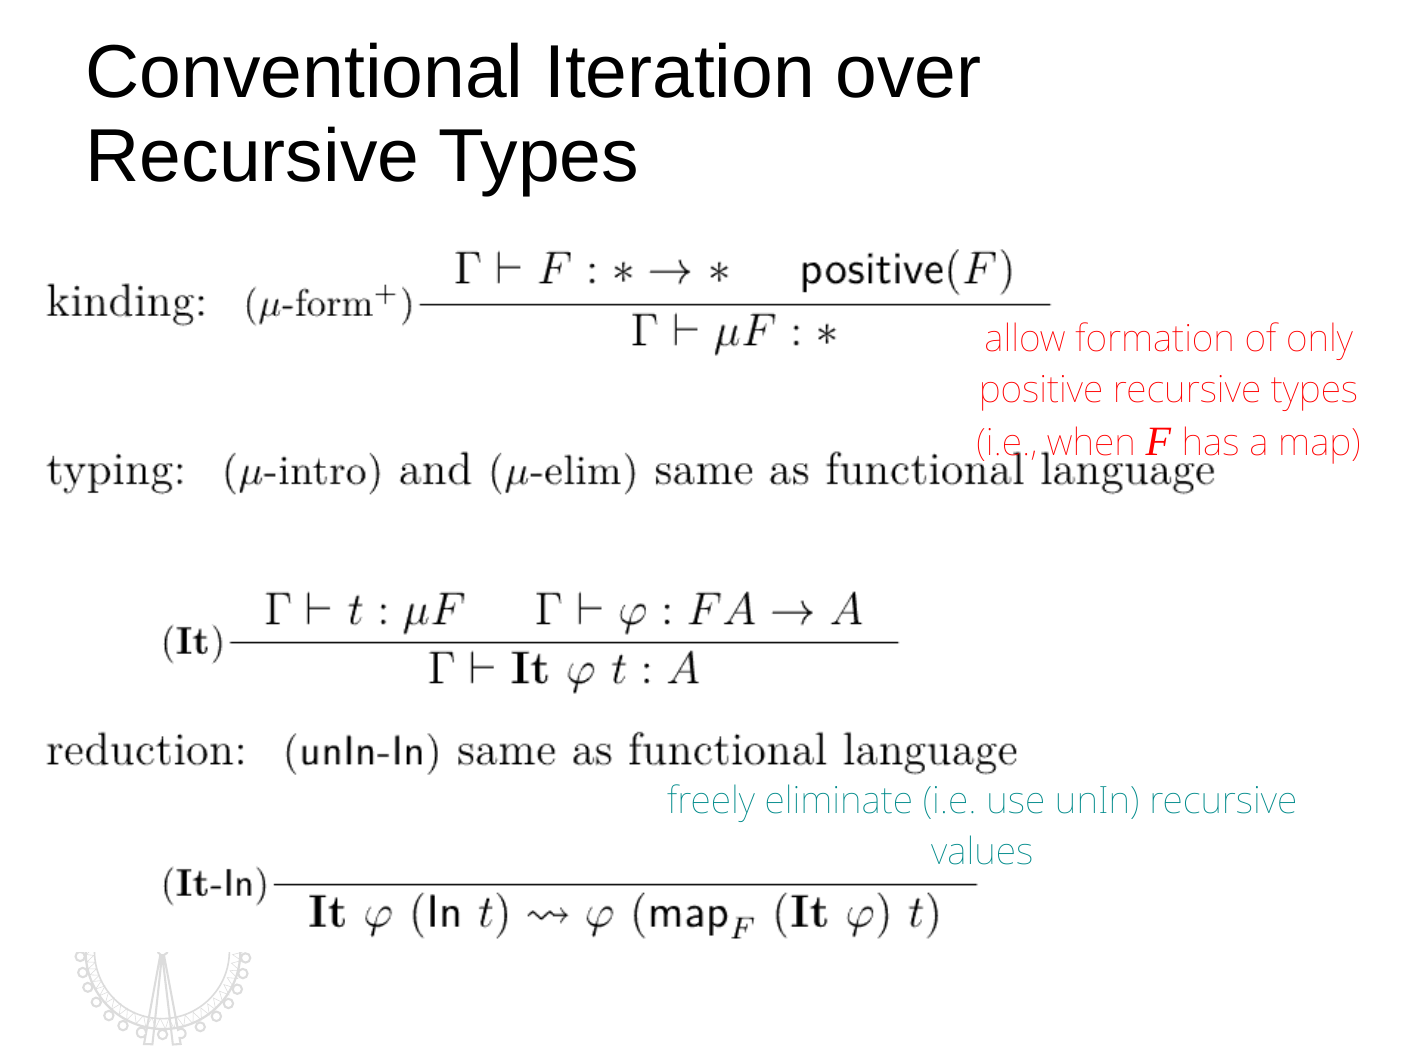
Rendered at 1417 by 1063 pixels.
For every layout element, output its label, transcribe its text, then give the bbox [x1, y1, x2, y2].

picture [38, 223, 1226, 952]
title Conventional Iteration over Recursive Types [70, 21, 1346, 216]
text_box allow formation of only positive recursive types (i.e., when F has a map) [934, 304, 1404, 440]
text_box freely eliminate (i.e. use unIn) recursive values [610, 765, 1354, 831]
